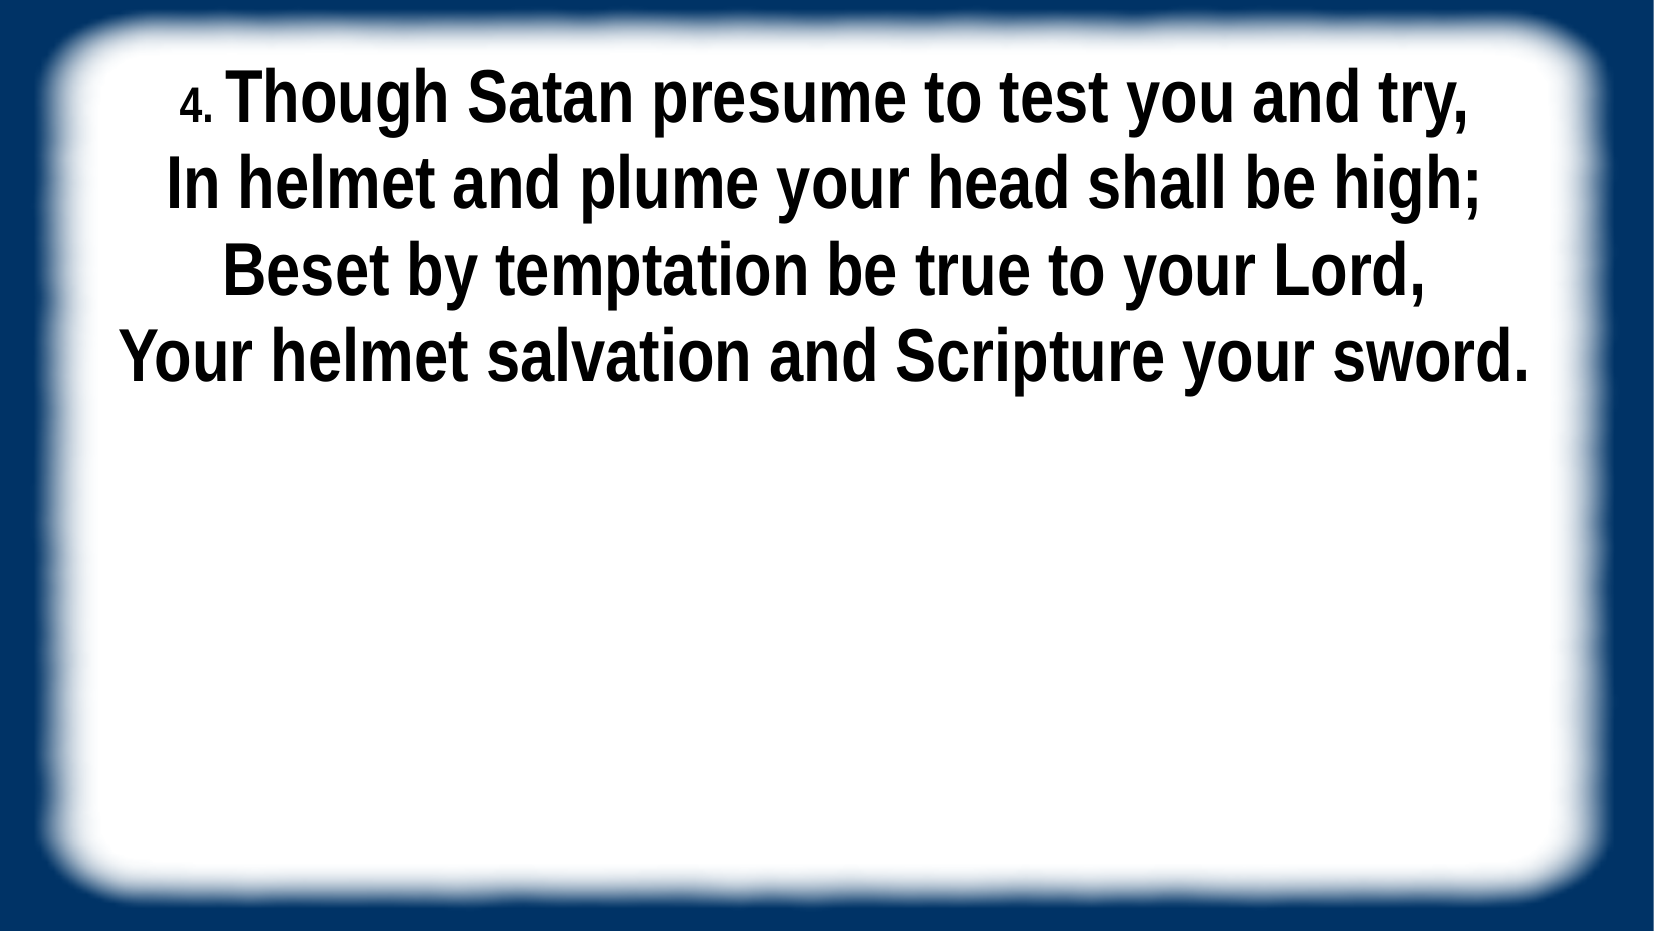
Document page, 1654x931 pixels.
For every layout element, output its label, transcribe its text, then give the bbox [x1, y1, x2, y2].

picture [0, 0, 1654, 931]
text_box 4. Though Satan presume to test you and try, In helmet and plume your head shall be high; Beset by temptation be true to your Lord, Your helmet salvation and Scripture your sword. [75, 45, 1576, 436]
